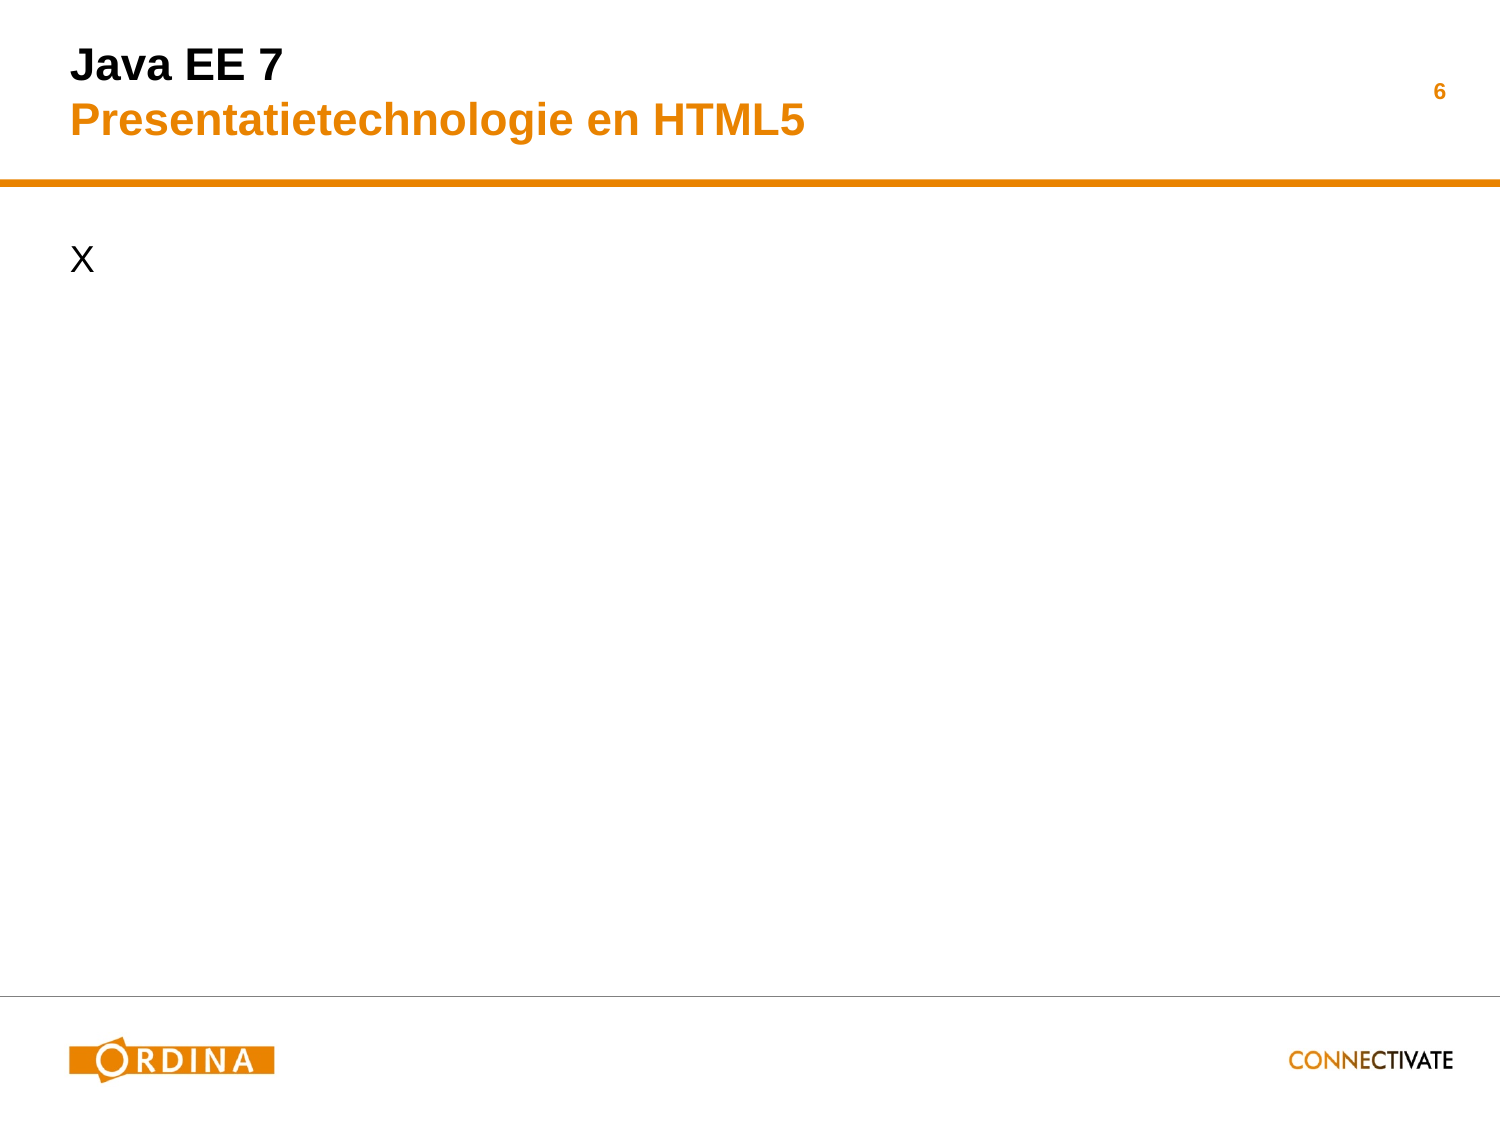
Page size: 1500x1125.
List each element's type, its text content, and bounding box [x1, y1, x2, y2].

slide_number <number> [1397, 69, 1462, 121]
picture [1287, 1048, 1455, 1071]
picture [64, 1032, 279, 1087]
title Java EE 7 Presentatietechnologie en HTML5 [54, 0, 1397, 180]
list X [54, 227, 1462, 979]
